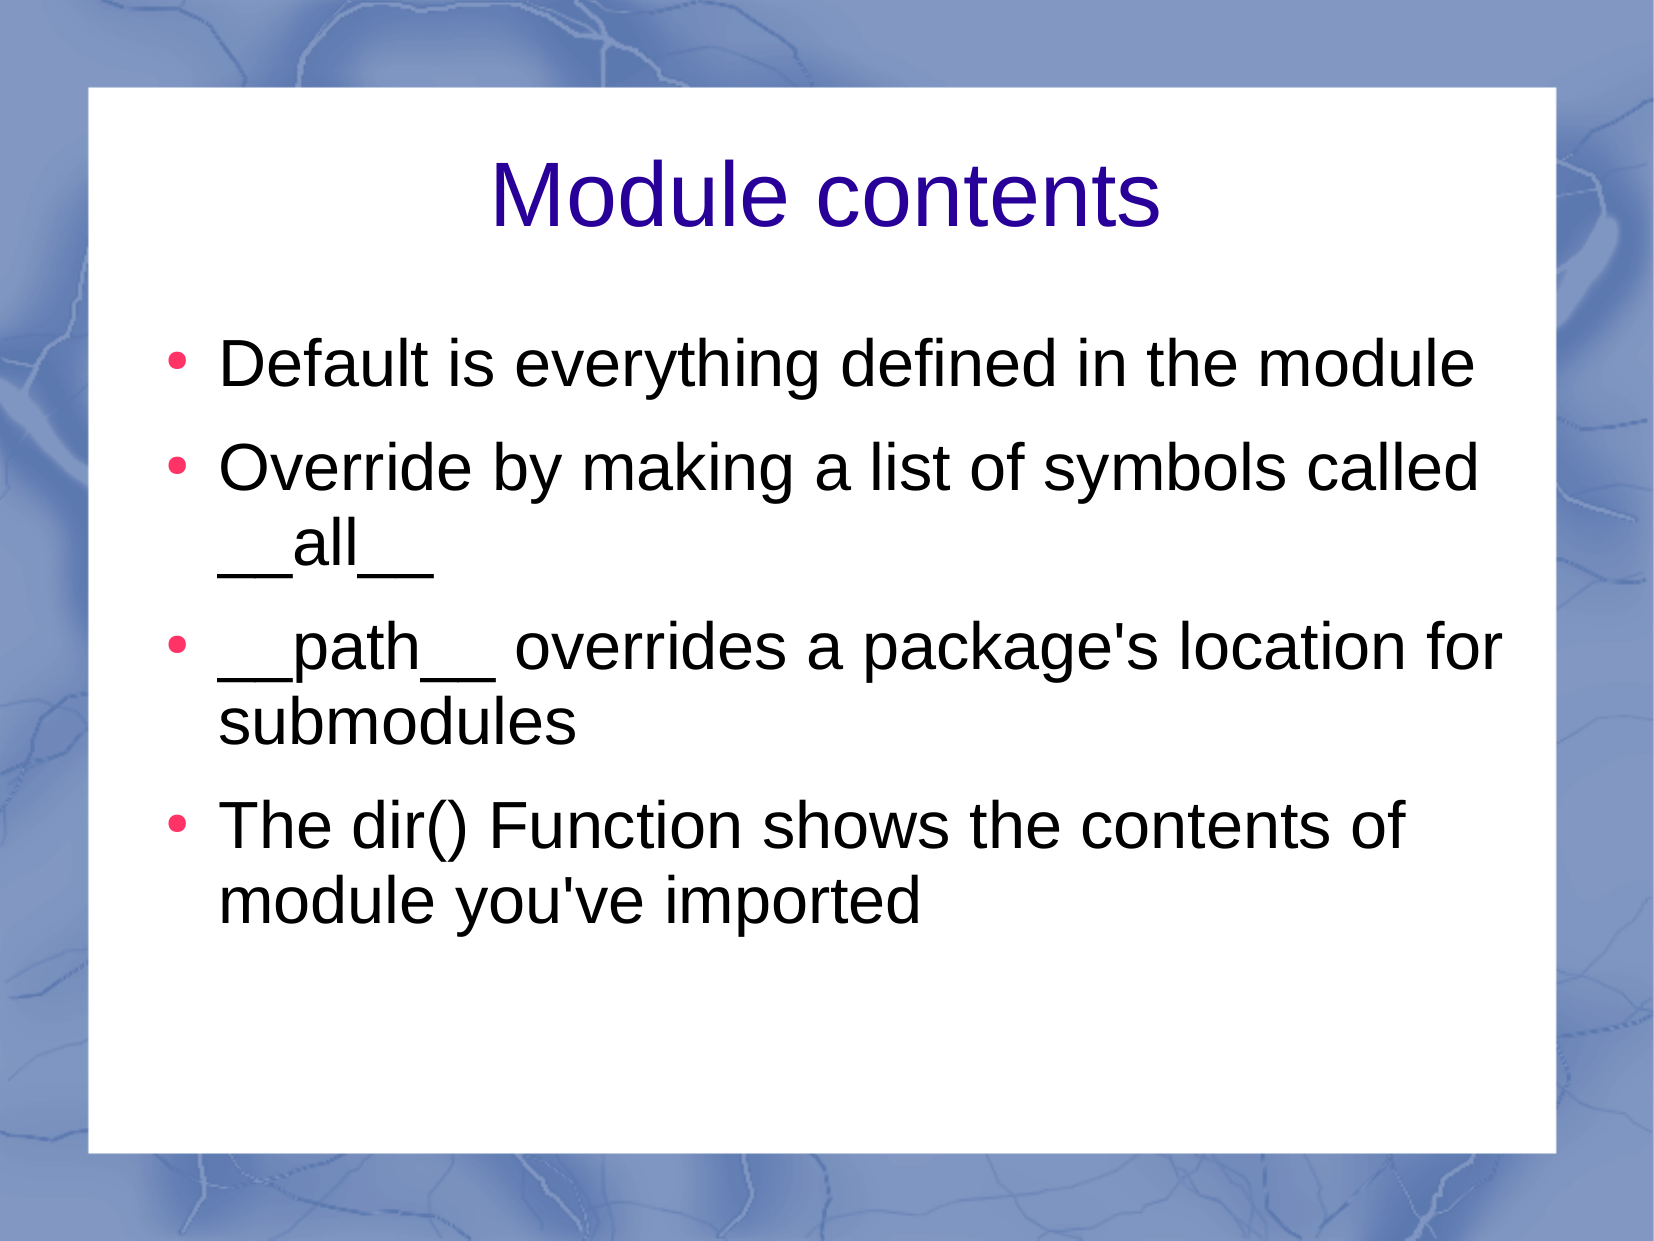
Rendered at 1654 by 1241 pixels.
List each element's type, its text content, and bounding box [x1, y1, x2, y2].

title Module contents [118, 98, 1536, 291]
list Default is everything defined in the module Override by making a list of symbols called __all__ __path__ overrides a package's location for submodules The dir() Function shows the contents of module you've imported [147, 325, 1506, 1217]
picture [0, 0, 1654, 1241]
